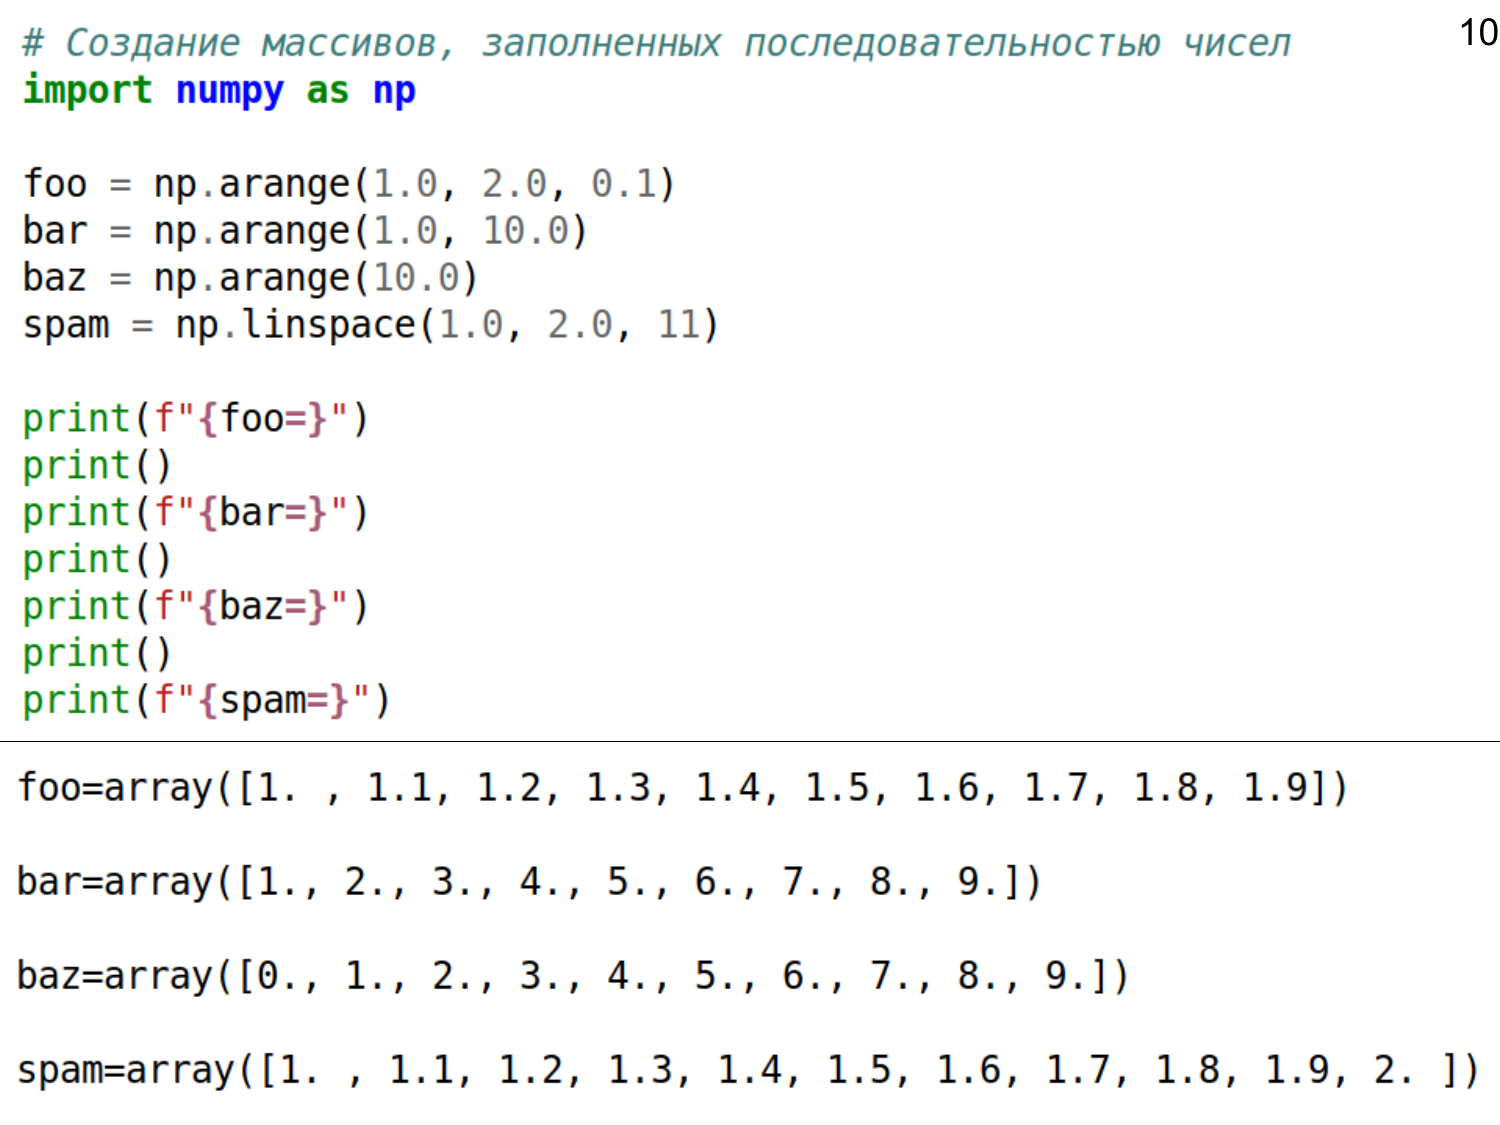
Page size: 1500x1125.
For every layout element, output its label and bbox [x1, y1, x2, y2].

picture [11, 14, 1315, 732]
picture [5, 757, 1494, 1102]
